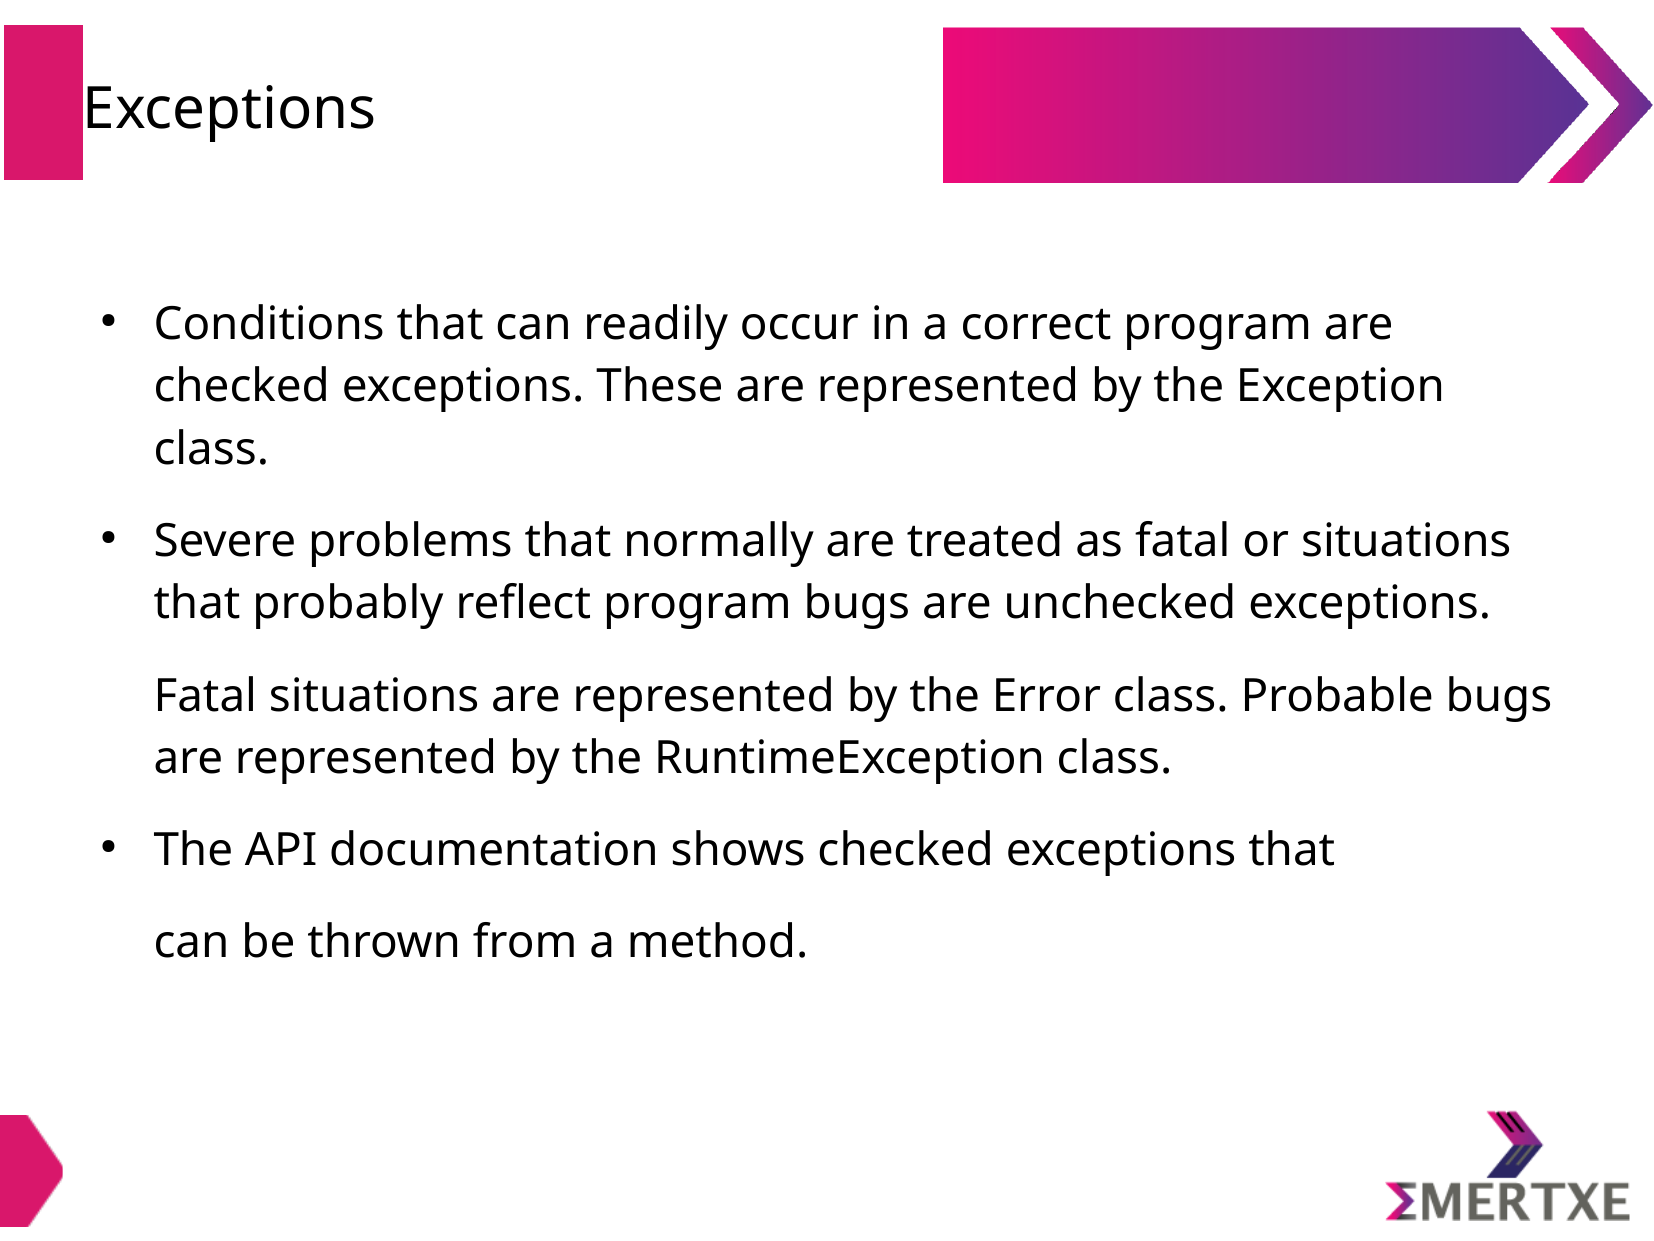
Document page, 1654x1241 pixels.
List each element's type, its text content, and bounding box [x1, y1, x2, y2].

list Conditions that can readily occur in a correct program are checked exceptions. These are represented by the Exception class. Severe problems that normally are treated as fatal or situations that probably reflect program bugs are unchecked exceptions. Fatal situations are represented by the Error class. Probable bugs are represented by the RuntimeException class. The API documentation shows checked exceptions that can be thrown from a method. [82, 290, 1571, 1010]
picture [1571, 27, 1653, 183]
title Exceptions [82, 2, 1571, 210]
picture [1385, 1107, 1631, 1221]
